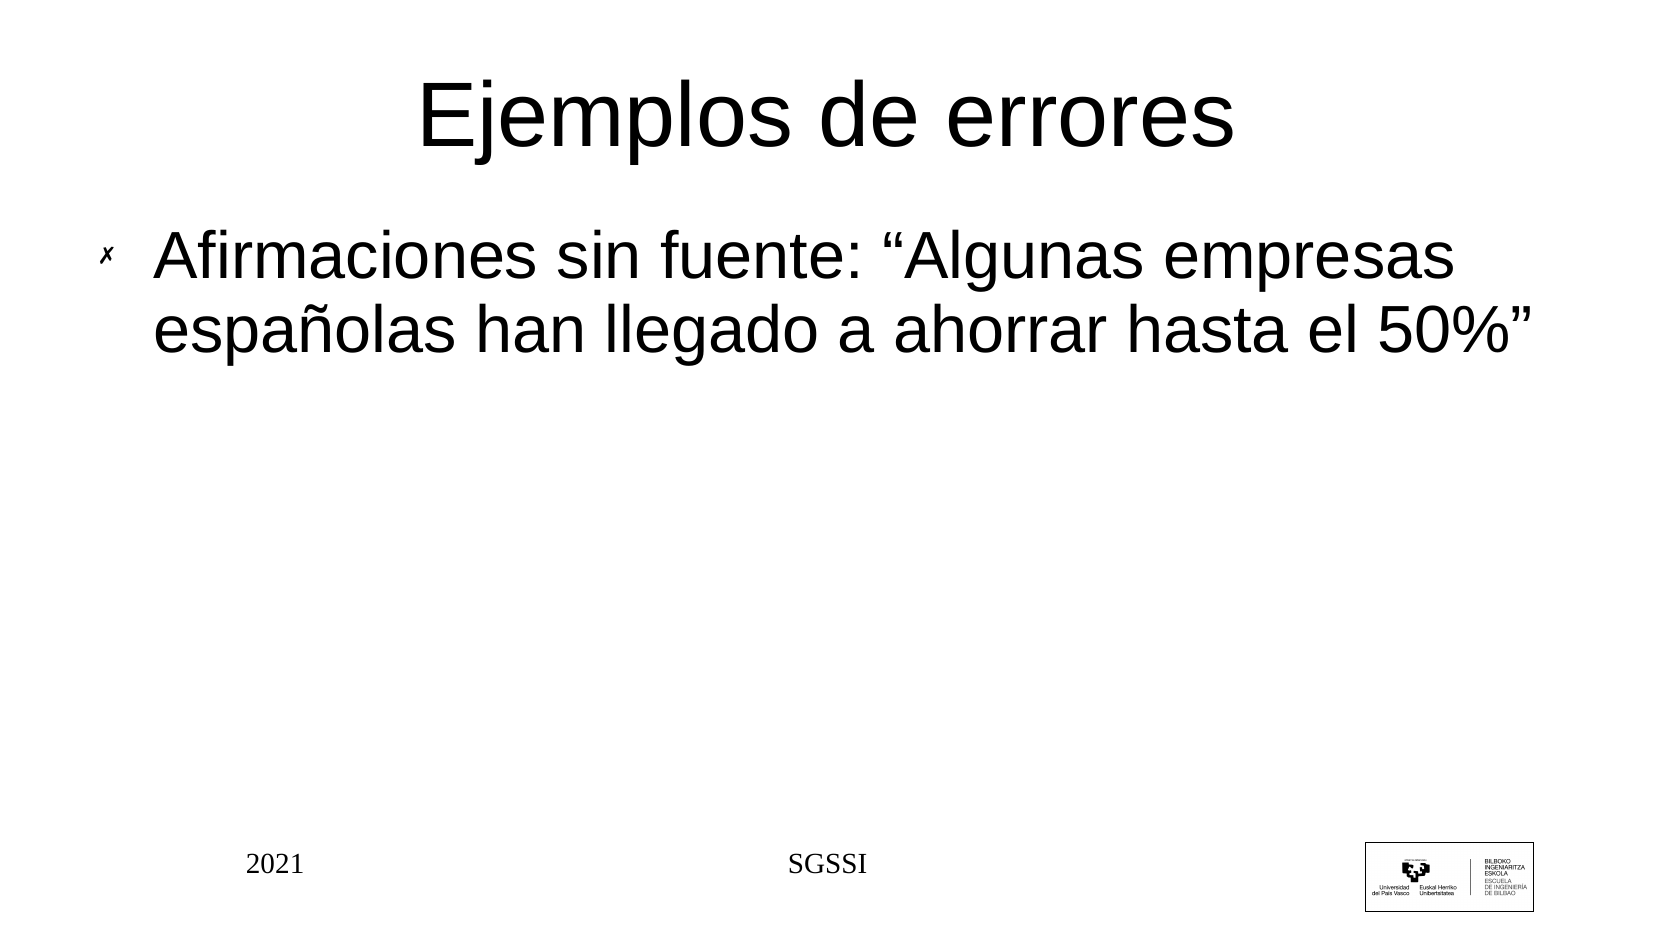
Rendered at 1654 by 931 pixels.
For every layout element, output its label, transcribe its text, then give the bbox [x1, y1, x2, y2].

list Afirmaciones sin fuente: “Algunas empresas españolas han llegado a ahorrar hasta el 50%” [82, 217, 1571, 758]
picture [1366, 843, 1533, 911]
title Ejemplos de errores [82, 37, 1571, 193]
